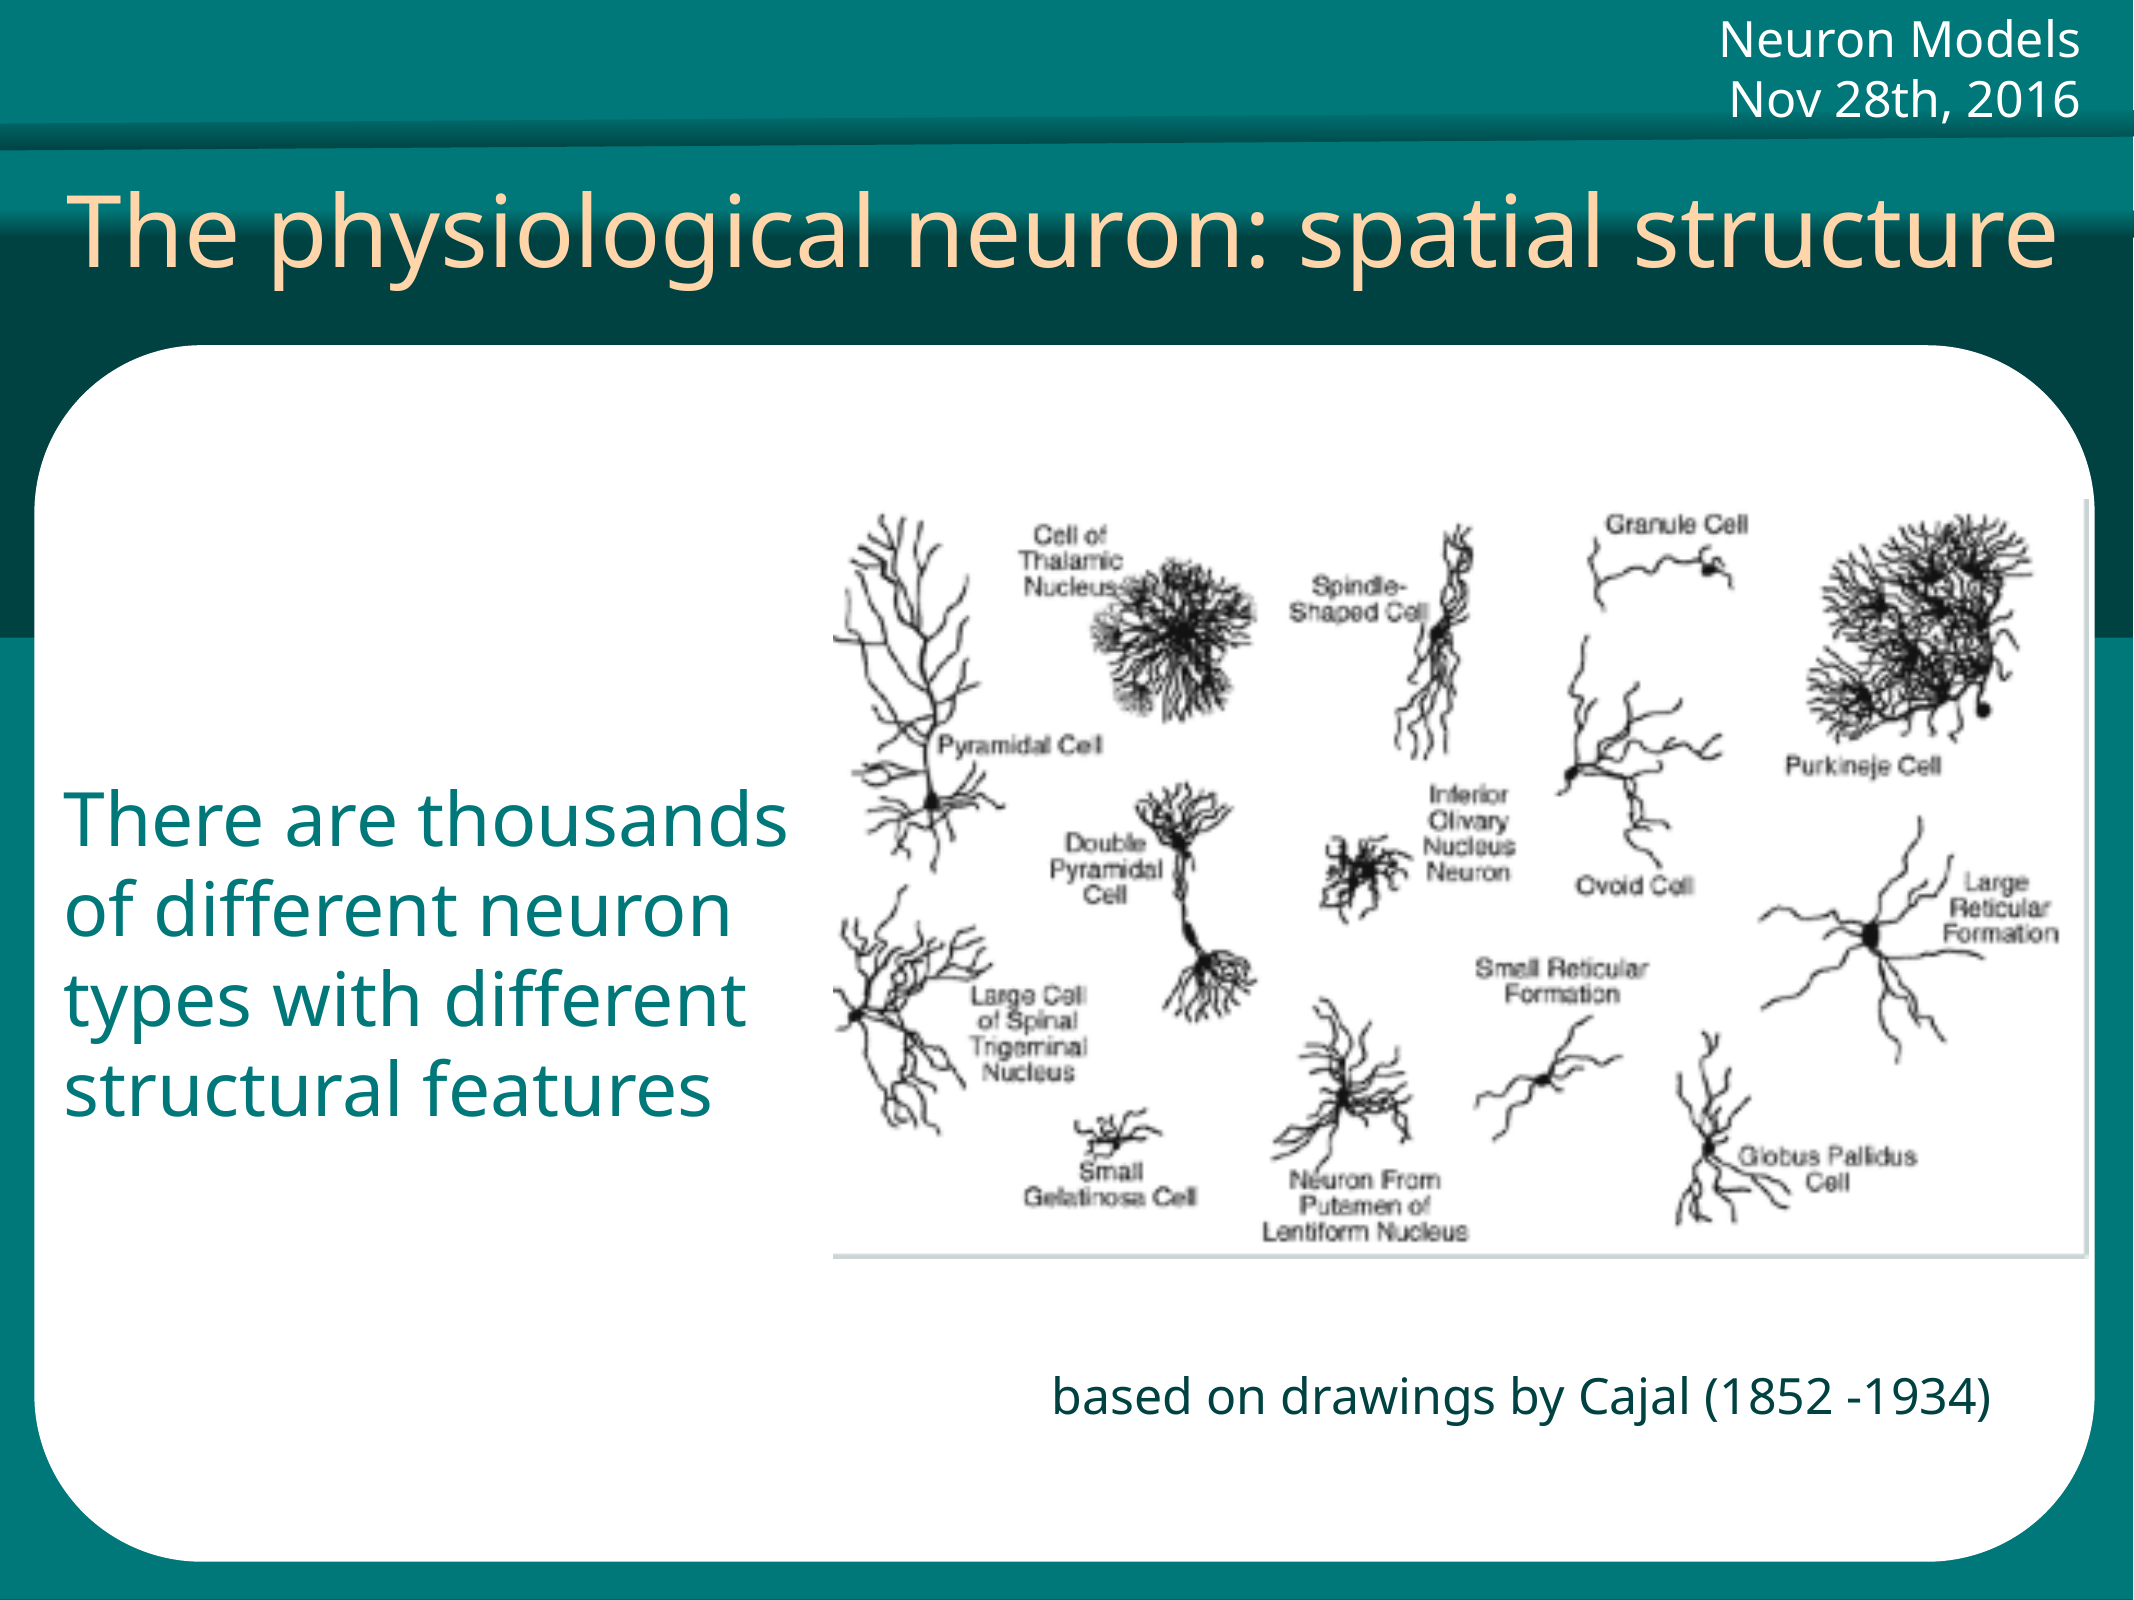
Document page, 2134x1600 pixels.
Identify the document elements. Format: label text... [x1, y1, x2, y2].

text_box based on drawings by Cajal (1852 -1934) [996, 1356, 2047, 1433]
text_box There are thousands of different neuron types with different structural features [55, 364, 812, 1540]
text_box Neuron Models Nov 28th, 2016 [443, 1, 2090, 135]
picture [833, 499, 2089, 1259]
text_box The physiological neuron: spatial structure [32, 135, 2097, 320]
